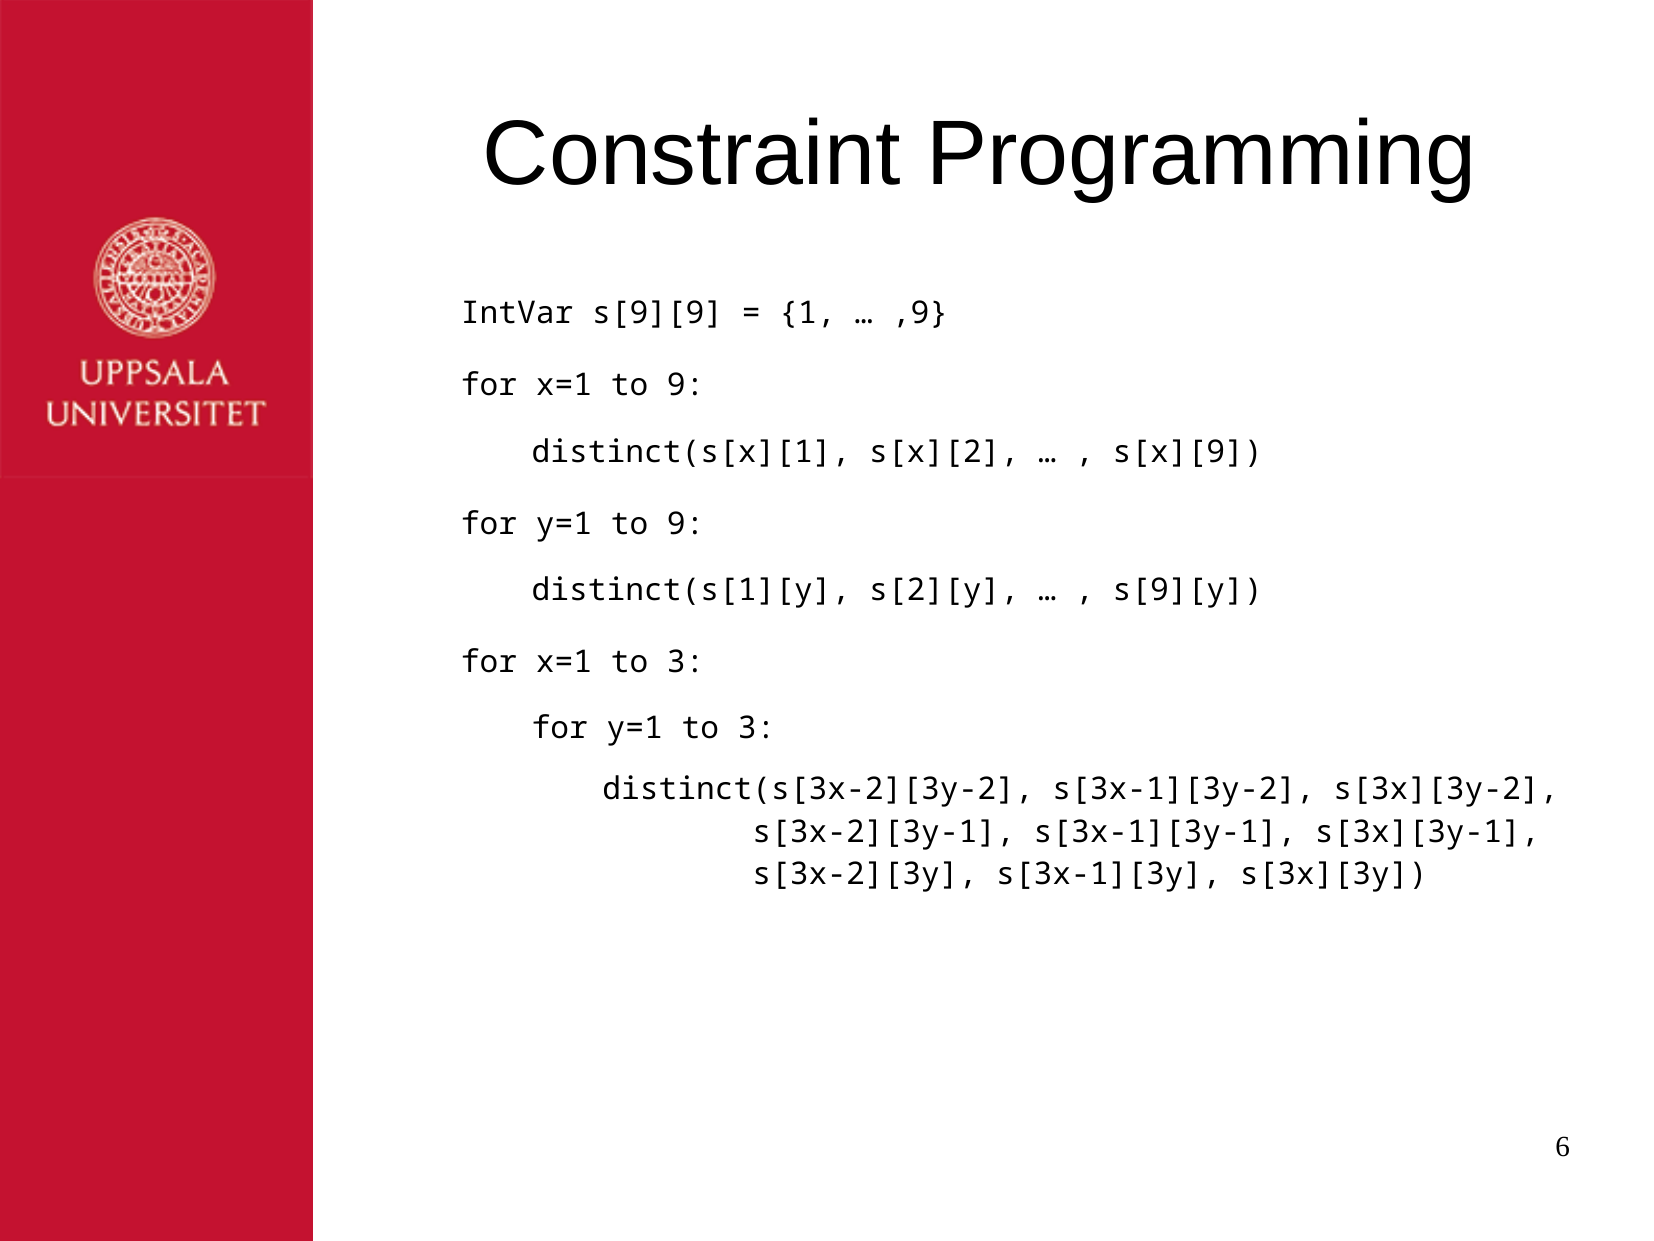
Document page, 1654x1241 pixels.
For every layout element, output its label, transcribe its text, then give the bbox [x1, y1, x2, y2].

title Constraint Programming [390, 49, 1571, 257]
picture [0, 0, 235, 800]
list IntVar s[9][9] = {1, … ,9} for x=1 to 9: distinct(s[x][1], s[x][2], … , s[x][9]) for y=1 to 9: distinct(s[1][y], s[2][y], … , s[9][y]) for x=1 to 3: for y=1 to 3: distinct(s[3x-2][3y-2], s[3x-1][3y-2], s[3x][3y-2], s[3x-2][3y-1], s[3x-1][3y-1], s[3x][3y-1], s[3x-2][3y], s[3x-1][3y], s[3x][3y]) [390, 290, 1571, 1010]
